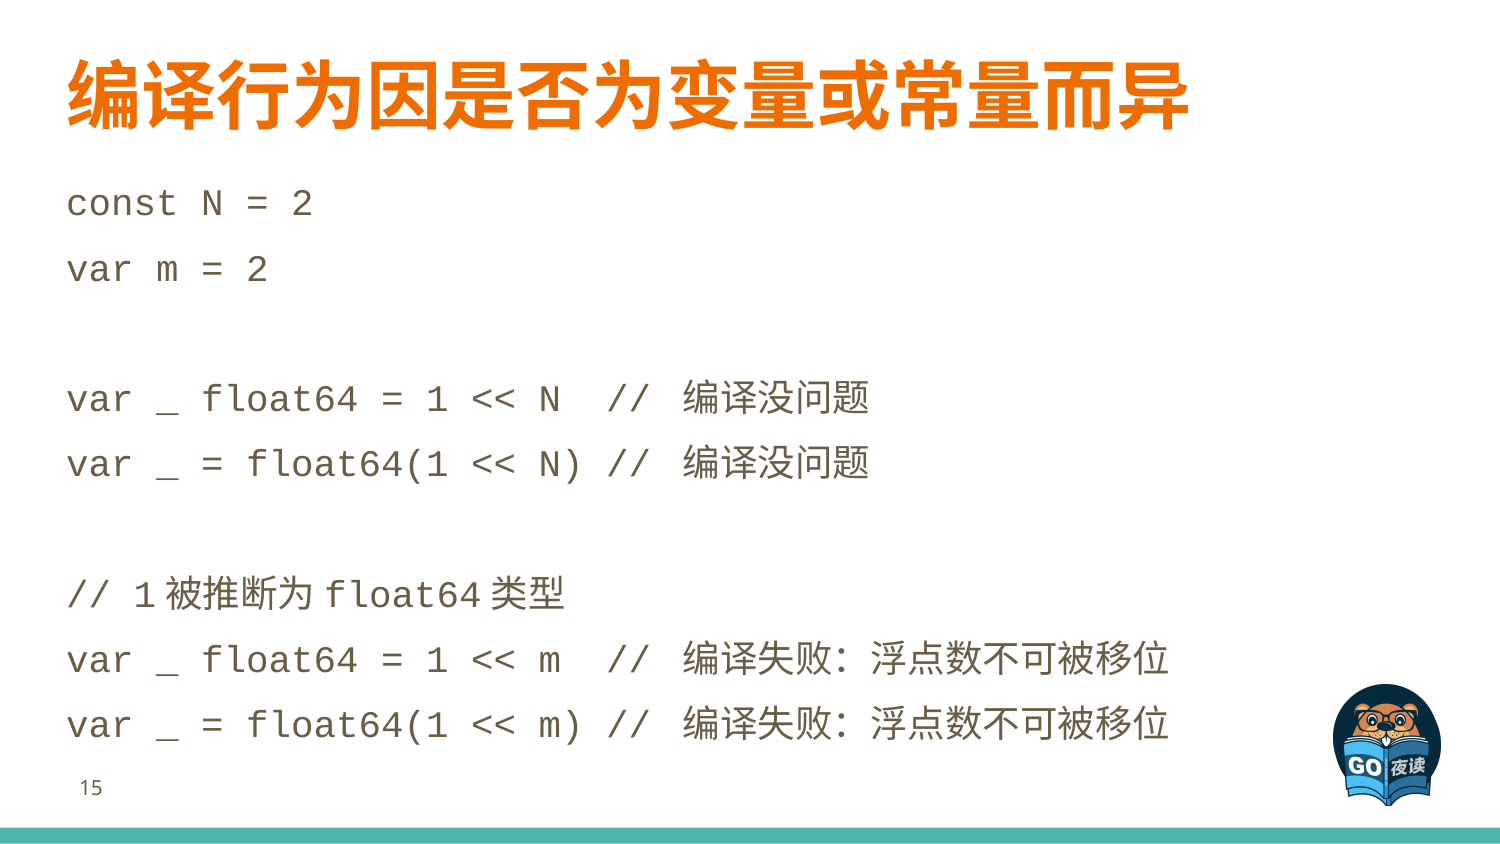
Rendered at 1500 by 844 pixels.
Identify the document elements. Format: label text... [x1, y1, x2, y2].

slide_number <number> [27, 756, 118, 821]
list const N = 2 var m = 2 var _ float64 = 1 << N // 编译没问题 var _ = float64(1 << N) // 编译没问题 // 1被推断为float64类型 var _ float64 = 1 << m // 编译失败：浮点数不可被移位 var _ = float64(1 << m) // 编译失败：浮点数不可被移位 [51, 175, 1339, 757]
title 编译行为因是否为变量或常量而异 [51, 33, 1449, 150]
picture [1333, 684, 1441, 806]
